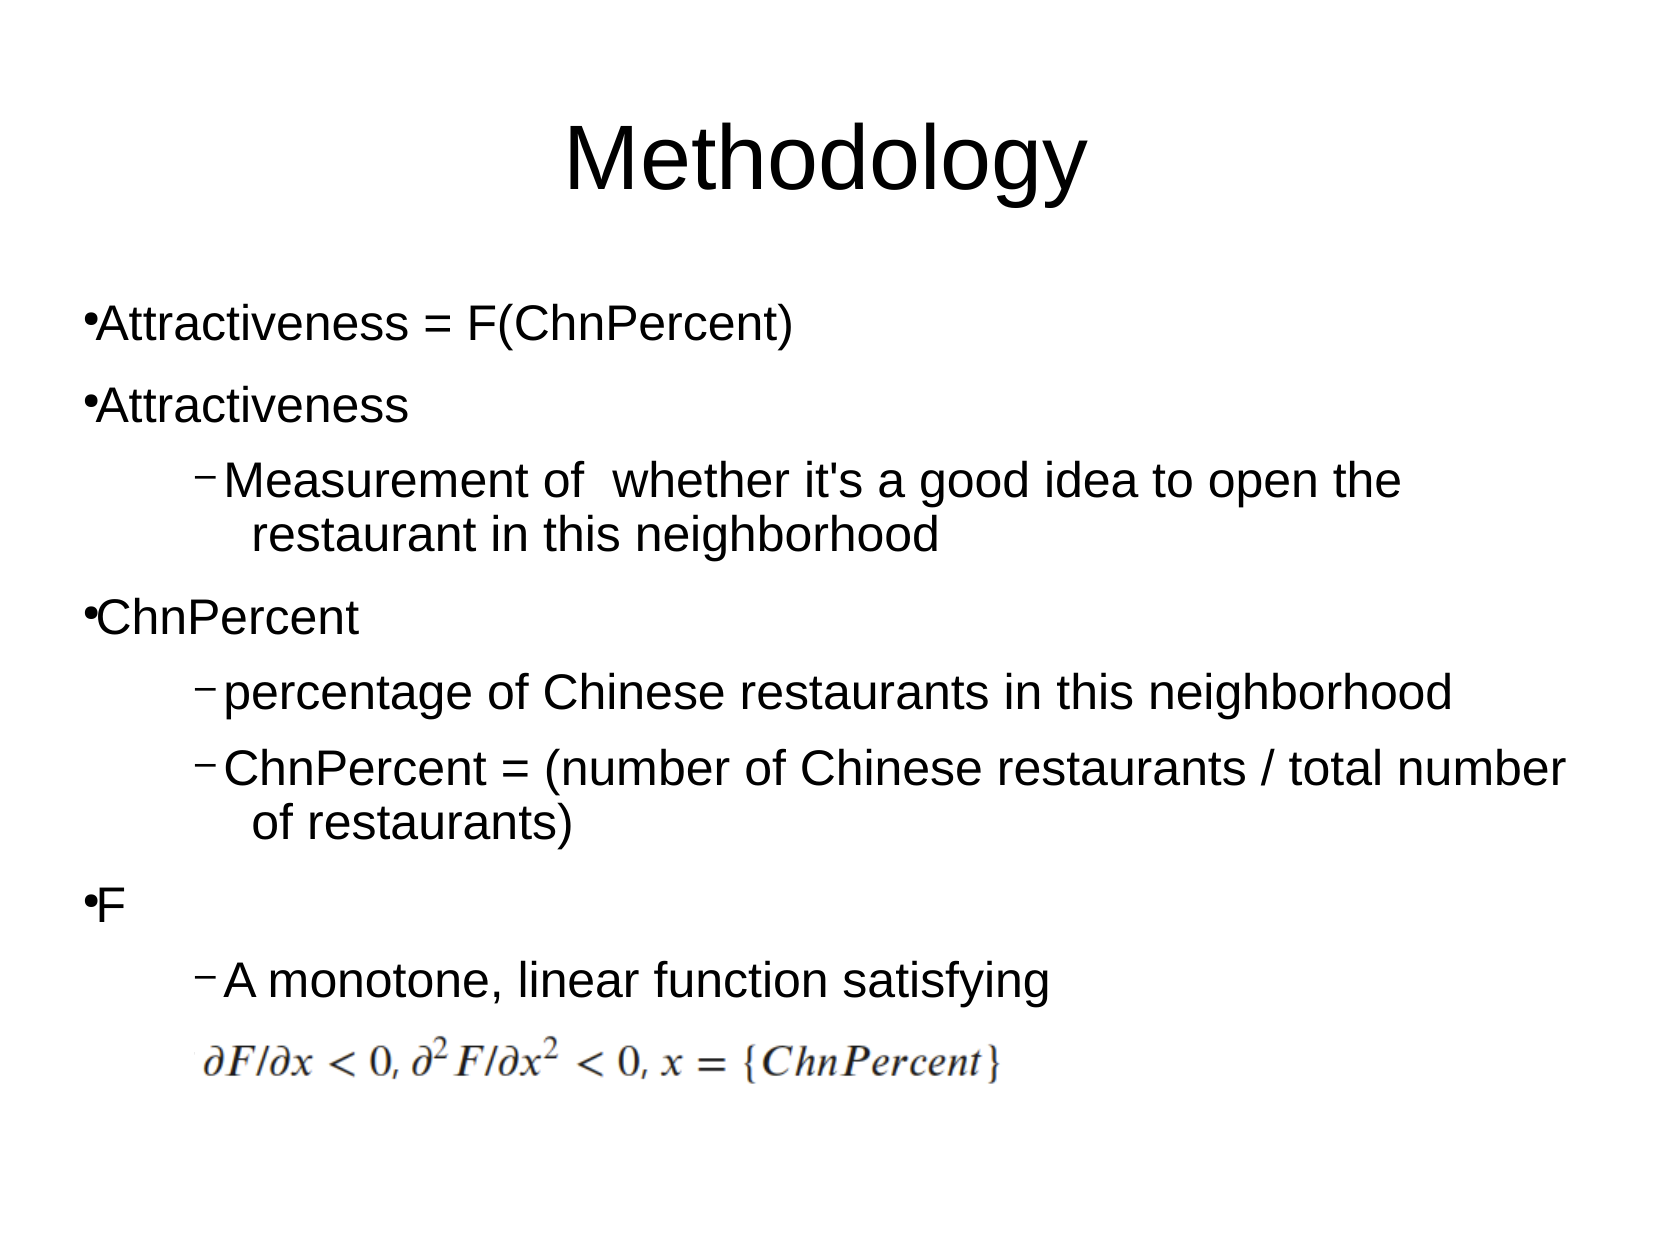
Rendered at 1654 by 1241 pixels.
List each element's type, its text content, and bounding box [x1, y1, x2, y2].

picture [195, 1027, 1006, 1096]
title Methodology [82, 49, 1571, 257]
list Attractiveness = F(ChnPercent) Attractiveness Measurement of whether it's a good idea to open the restaurant in this neighborhood ChnPercent percentage of Chinese restaurants in this neighborhood ChnPercent = (number of Chinese restaurants / total number of restaurants) F A monotone, linear function satisfying [82, 290, 1571, 1010]
